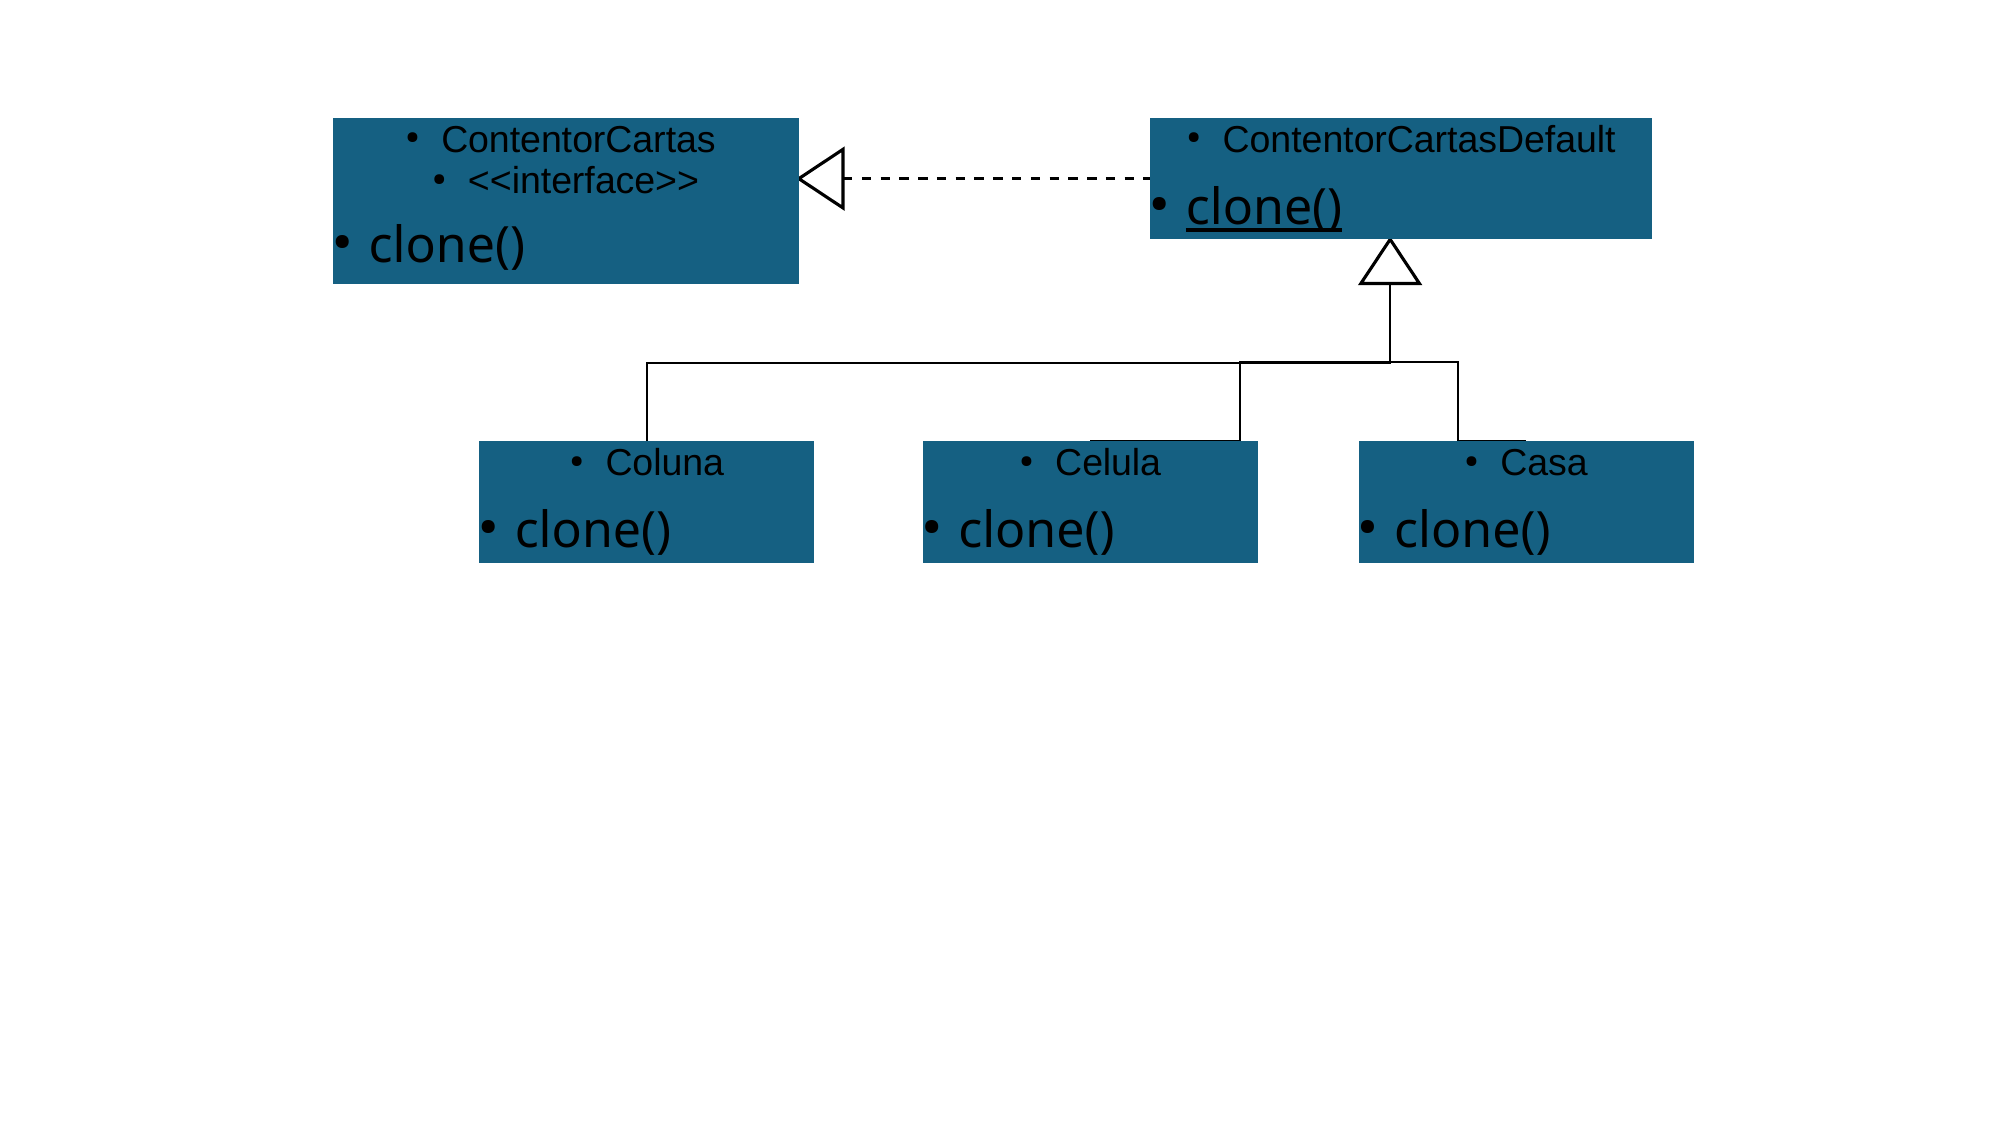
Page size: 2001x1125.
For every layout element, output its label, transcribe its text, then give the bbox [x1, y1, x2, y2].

table_cell clone() [333, 209, 799, 284]
table_cell clone() [1359, 494, 1694, 563]
table_cell clone() [479, 494, 814, 563]
table_header Celula [923, 441, 1258, 494]
table_header Coluna [479, 441, 814, 494]
table_cell clone() [923, 494, 1258, 563]
table_header Casa [1359, 441, 1694, 494]
text_box [1360, 239, 1420, 284]
table_header ContentorCartasDefault [1150, 118, 1652, 171]
text_box [799, 149, 844, 208]
table_cell clone() [1150, 171, 1652, 239]
table_header ContentorCartas <<interface>> [333, 118, 799, 209]
